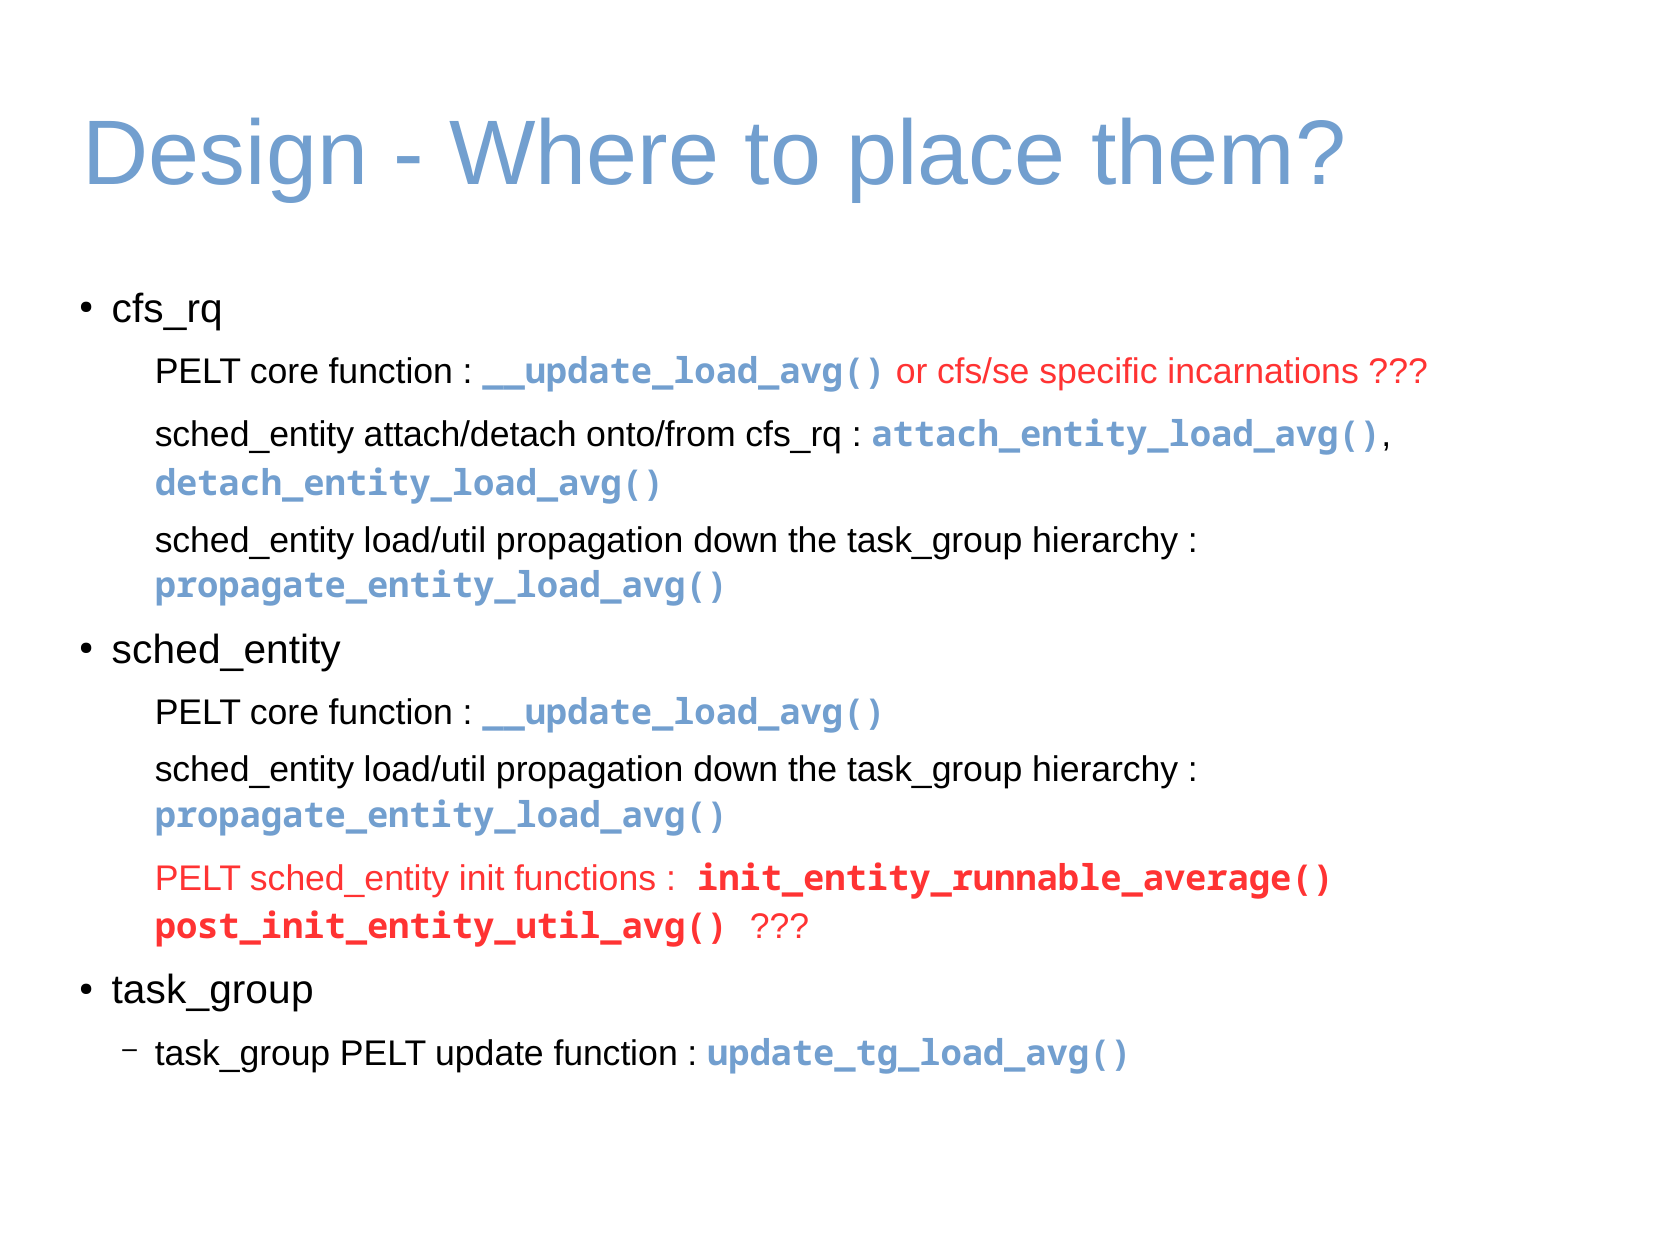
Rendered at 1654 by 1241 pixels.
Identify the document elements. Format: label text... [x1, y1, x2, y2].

title Design - Where to place them? [82, 49, 1571, 257]
list cfs_rq PELT core function : __update_load_avg() or cfs/se specific incarnations ??? sched_entity attach/detach onto/from cfs_rq : attach_entity_load_avg(), detach_entity_load_avg() sched_entity load/util propagation down the task_group hierarchy : propagate_entity_load_avg() sched_entity PELT core function : __update_load_avg() sched_entity load/util propagation down the task_group hierarchy : propagate_entity_load_avg() PELT sched_entity init functions : init_entity_runnable_average() post_init_entity_util_avg() ??? task_group task_group PELT update function : update_tg_load_avg() [68, 285, 1604, 1083]
